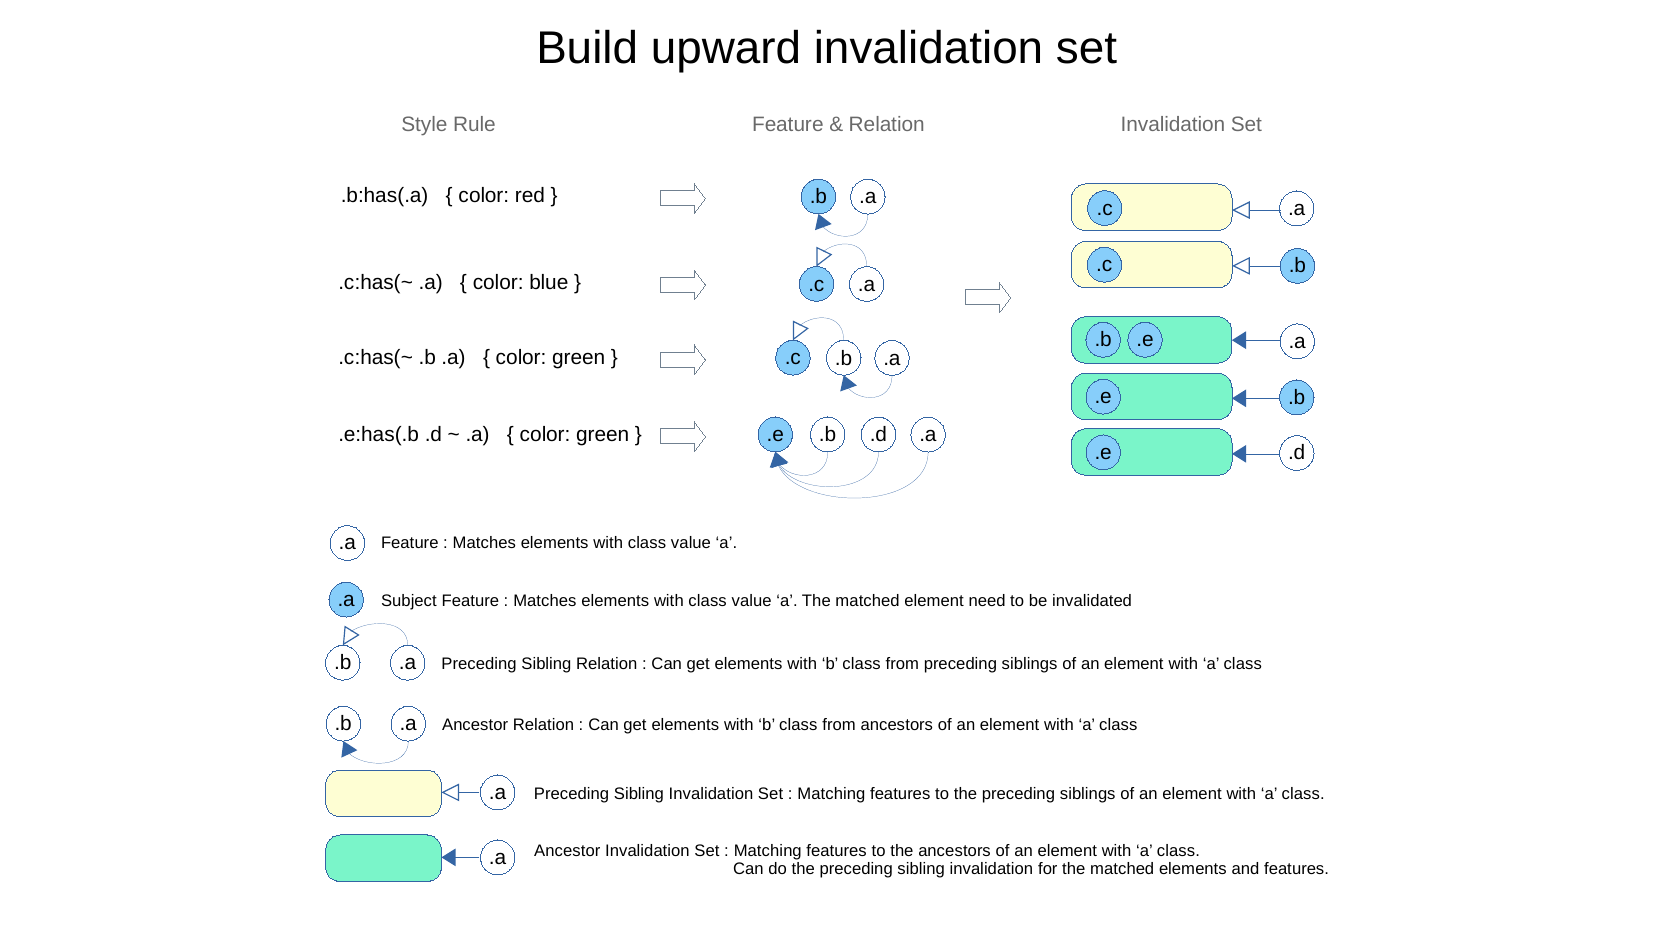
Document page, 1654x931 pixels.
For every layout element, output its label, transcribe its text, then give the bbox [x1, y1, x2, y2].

text_box .a [1279, 190, 1314, 226]
text_box .c [799, 266, 834, 302]
text_box .a [480, 774, 515, 810]
text_box .c [775, 340, 811, 376]
text_box .a [328, 582, 364, 618]
text_box [1071, 316, 1232, 364]
text_box [965, 282, 1011, 313]
text_box .b [1279, 379, 1315, 415]
text_box Preceding Sibling Relation : Can get elements with ‘b’ class from preceding siblings of an element with ‘a’ class [426, 646, 1321, 681]
text_box Subject Feature : Matches elements with class value ‘a’. The matched element need to be invalidated [366, 583, 1175, 617]
text_box [660, 344, 706, 375]
text_box .e [1086, 379, 1121, 415]
text_box [660, 270, 706, 300]
text_box .a [874, 340, 910, 376]
text_box .a [910, 417, 946, 452]
text_box .a [1280, 323, 1315, 359]
text_box .c [1087, 190, 1122, 226]
text_box Preceding Sibling Invalidation Set : Matching features to the preceding siblings of an element with ‘a’ class. [519, 776, 1351, 830]
text_box .b [325, 645, 361, 681]
text_box .b [1085, 322, 1121, 358]
text_box .a [330, 525, 365, 561]
text_box .c:has(~ .b .a) { color: green } [323, 334, 599, 381]
text_box Invalidation Set [1069, 100, 1314, 148]
text_box [660, 183, 706, 214]
text_box Style Rule [360, 100, 537, 148]
text_box .a [849, 266, 884, 302]
text_box .c:has(~ .a) { color: blue } [323, 259, 599, 306]
text_box .b [1280, 248, 1315, 284]
text_box [1071, 241, 1233, 288]
text_box .a [391, 706, 426, 742]
text_box .a [480, 839, 515, 875]
text_box .d [861, 417, 896, 452]
text_box .b [801, 179, 836, 214]
text_box .b [826, 340, 862, 376]
text_box Feature : Matches elements with class value ‘a’. [366, 525, 1149, 560]
text_box Ancestor Invalidation Set : Matching features to the ancestors of an element with ‘a’ class. Can do the preceding sibling invalidation for the matched elements and features. [519, 833, 1381, 905]
text_box .e [758, 416, 793, 452]
text_box [325, 834, 442, 882]
text_box Feature & Relation [750, 100, 927, 148]
text_box .c [1087, 247, 1122, 283]
text_box [1071, 373, 1233, 420]
text_box [325, 770, 442, 817]
text_box .e [1127, 322, 1163, 358]
text_box Build upward invalidation set [0, 15, 1654, 91]
text_box Ancestor Relation : Can get elements with ‘b’ class from ancestors of an element with ‘a’ class [427, 707, 1220, 746]
text_box .b [326, 706, 361, 742]
text_box .a [390, 645, 425, 681]
text_box [660, 421, 706, 452]
text_box .b [810, 416, 845, 452]
text_box .b:has(.a) { color: red } [326, 172, 602, 219]
text_box .d [1279, 435, 1315, 471]
text_box .e [1086, 434, 1121, 470]
text_box .e:has(.b .d ~ .a) { color: green } [323, 410, 599, 458]
text_box .a [850, 179, 886, 215]
text_box [1071, 183, 1233, 231]
text_box [1071, 428, 1233, 476]
